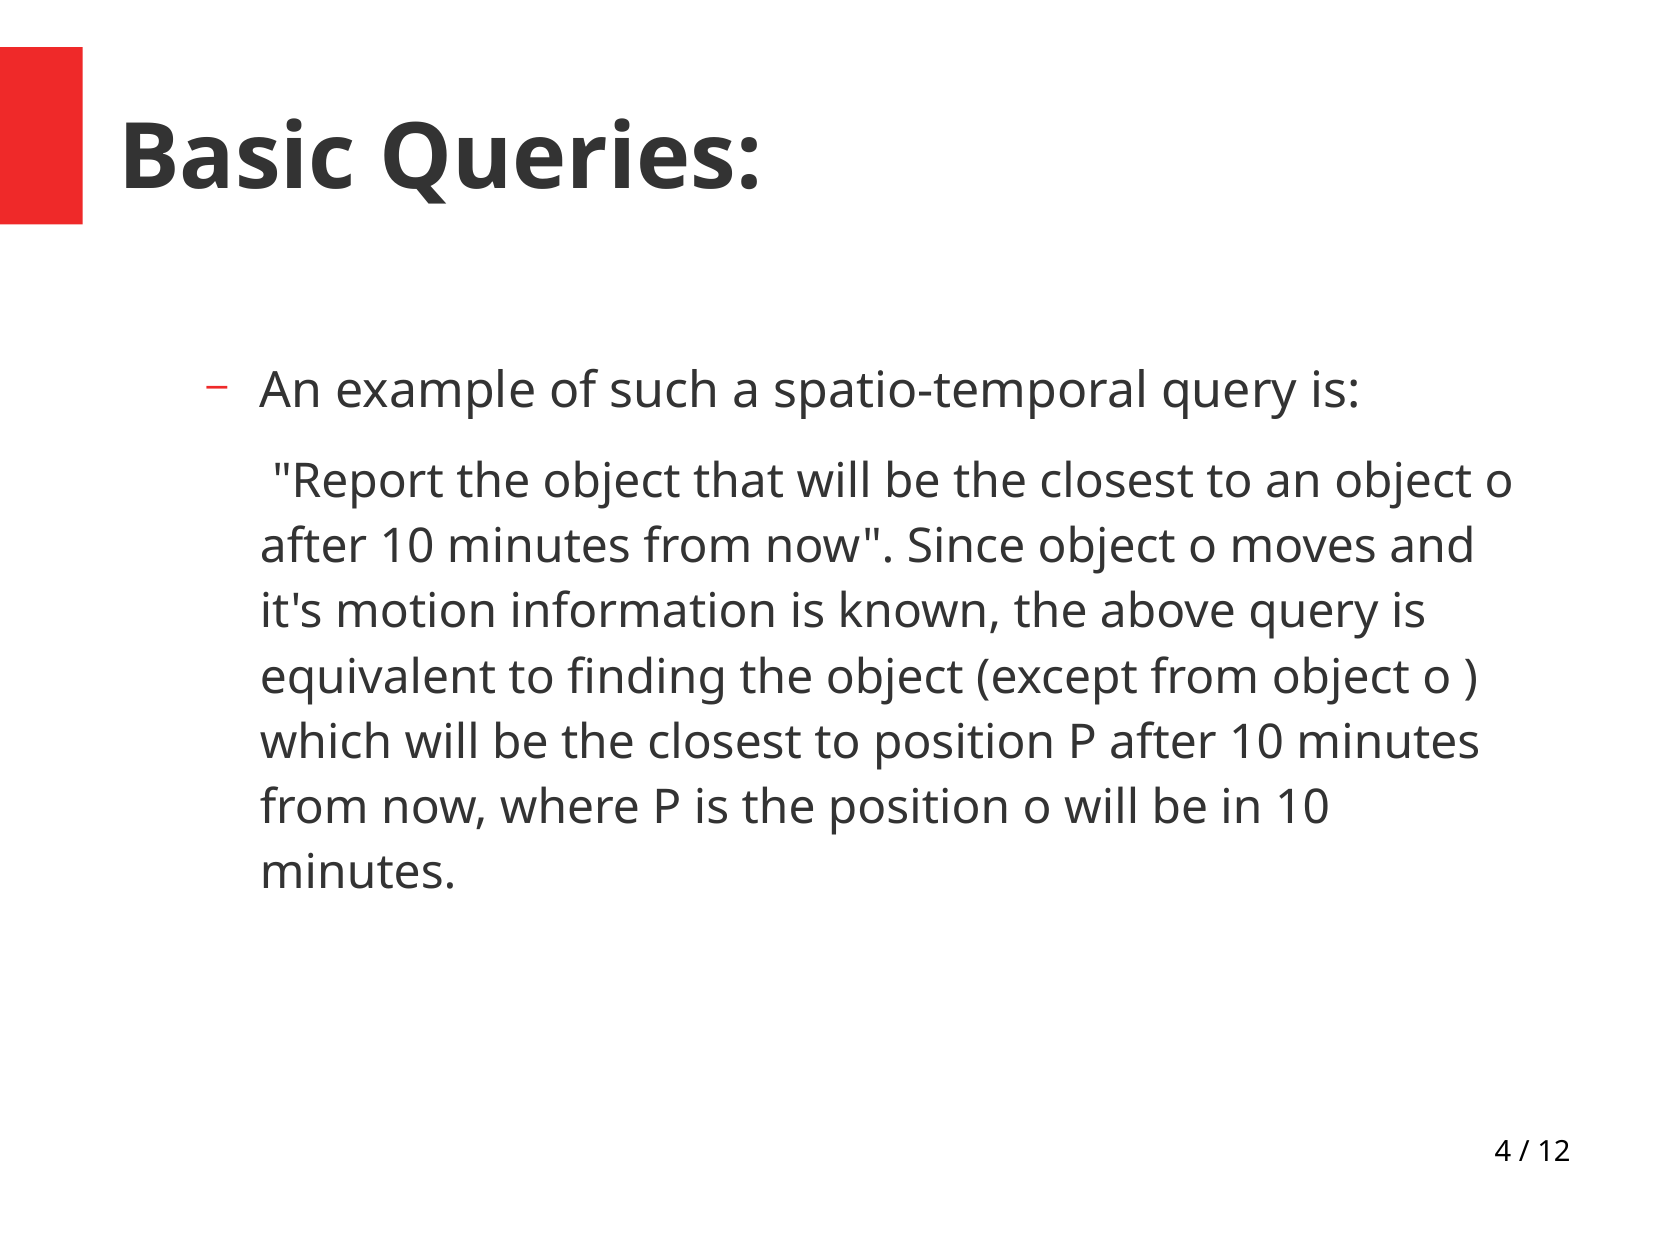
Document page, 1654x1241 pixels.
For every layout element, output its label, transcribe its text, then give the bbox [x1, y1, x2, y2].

list An example of such a spatio-temporal query is: "Report the object that will be the closest to an object o after 10 minutes from now". Since object o moves and it's motion information is known, the above query is equivalent to finding the object (except from object o ) which will be the closest to position P after 10 minutes from now, where P is the position o will be in 10 minutes. [118, 354, 1536, 1074]
title Basic Queries: [118, 49, 1571, 257]
